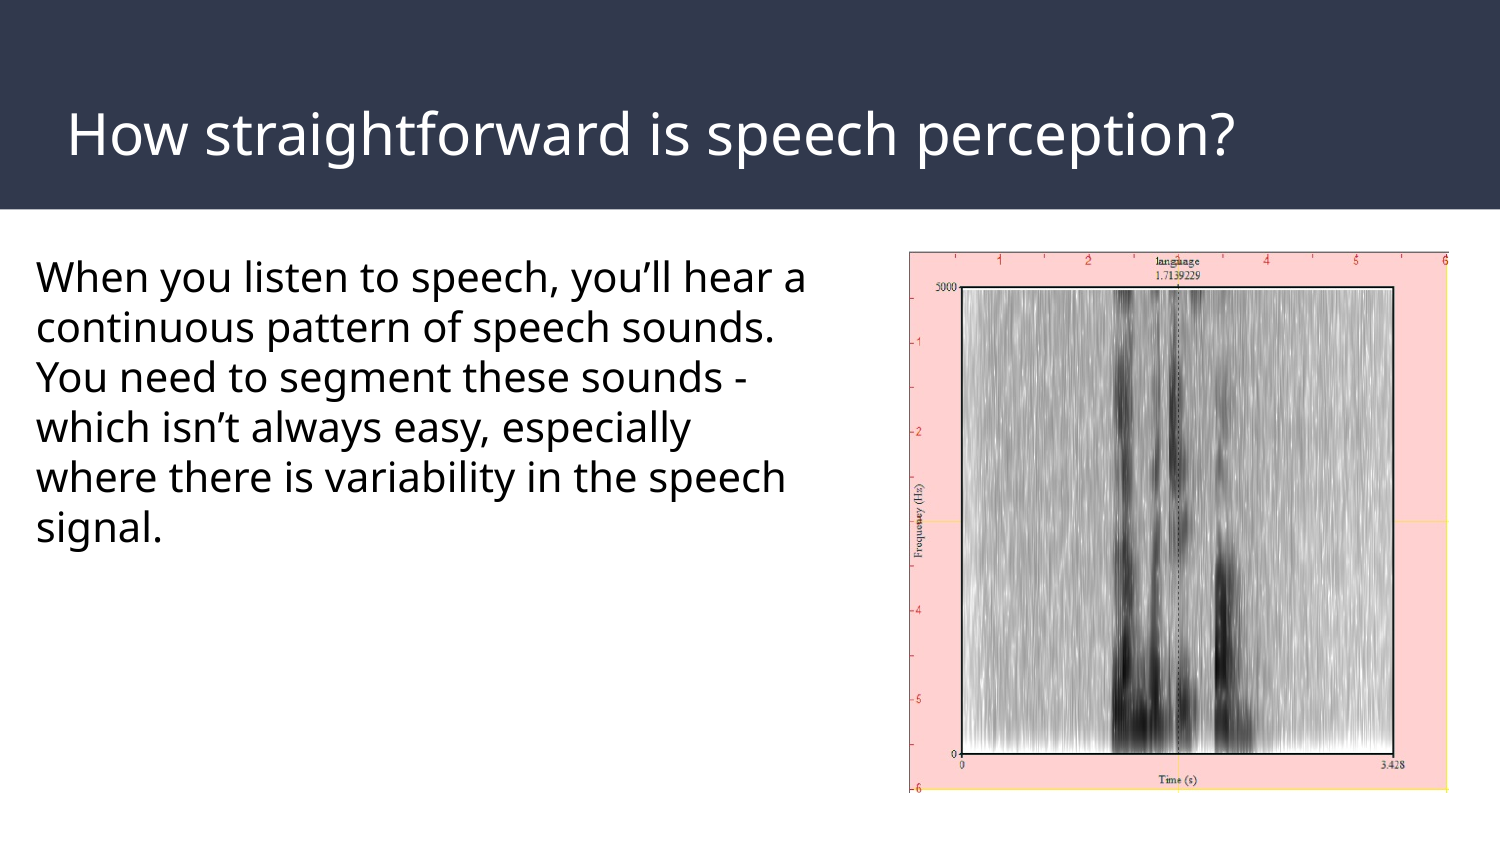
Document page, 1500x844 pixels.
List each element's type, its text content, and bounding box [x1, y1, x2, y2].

title How straightforward is speech perception? [51, 82, 1449, 185]
picture [909, 251, 1449, 793]
text_box When you listen to speech, you’ll hear a continuous pattern of speech sounds. You need to segment these sounds - which isn’t always easy, especially where there is variability in the speech signal. [20, 235, 825, 805]
